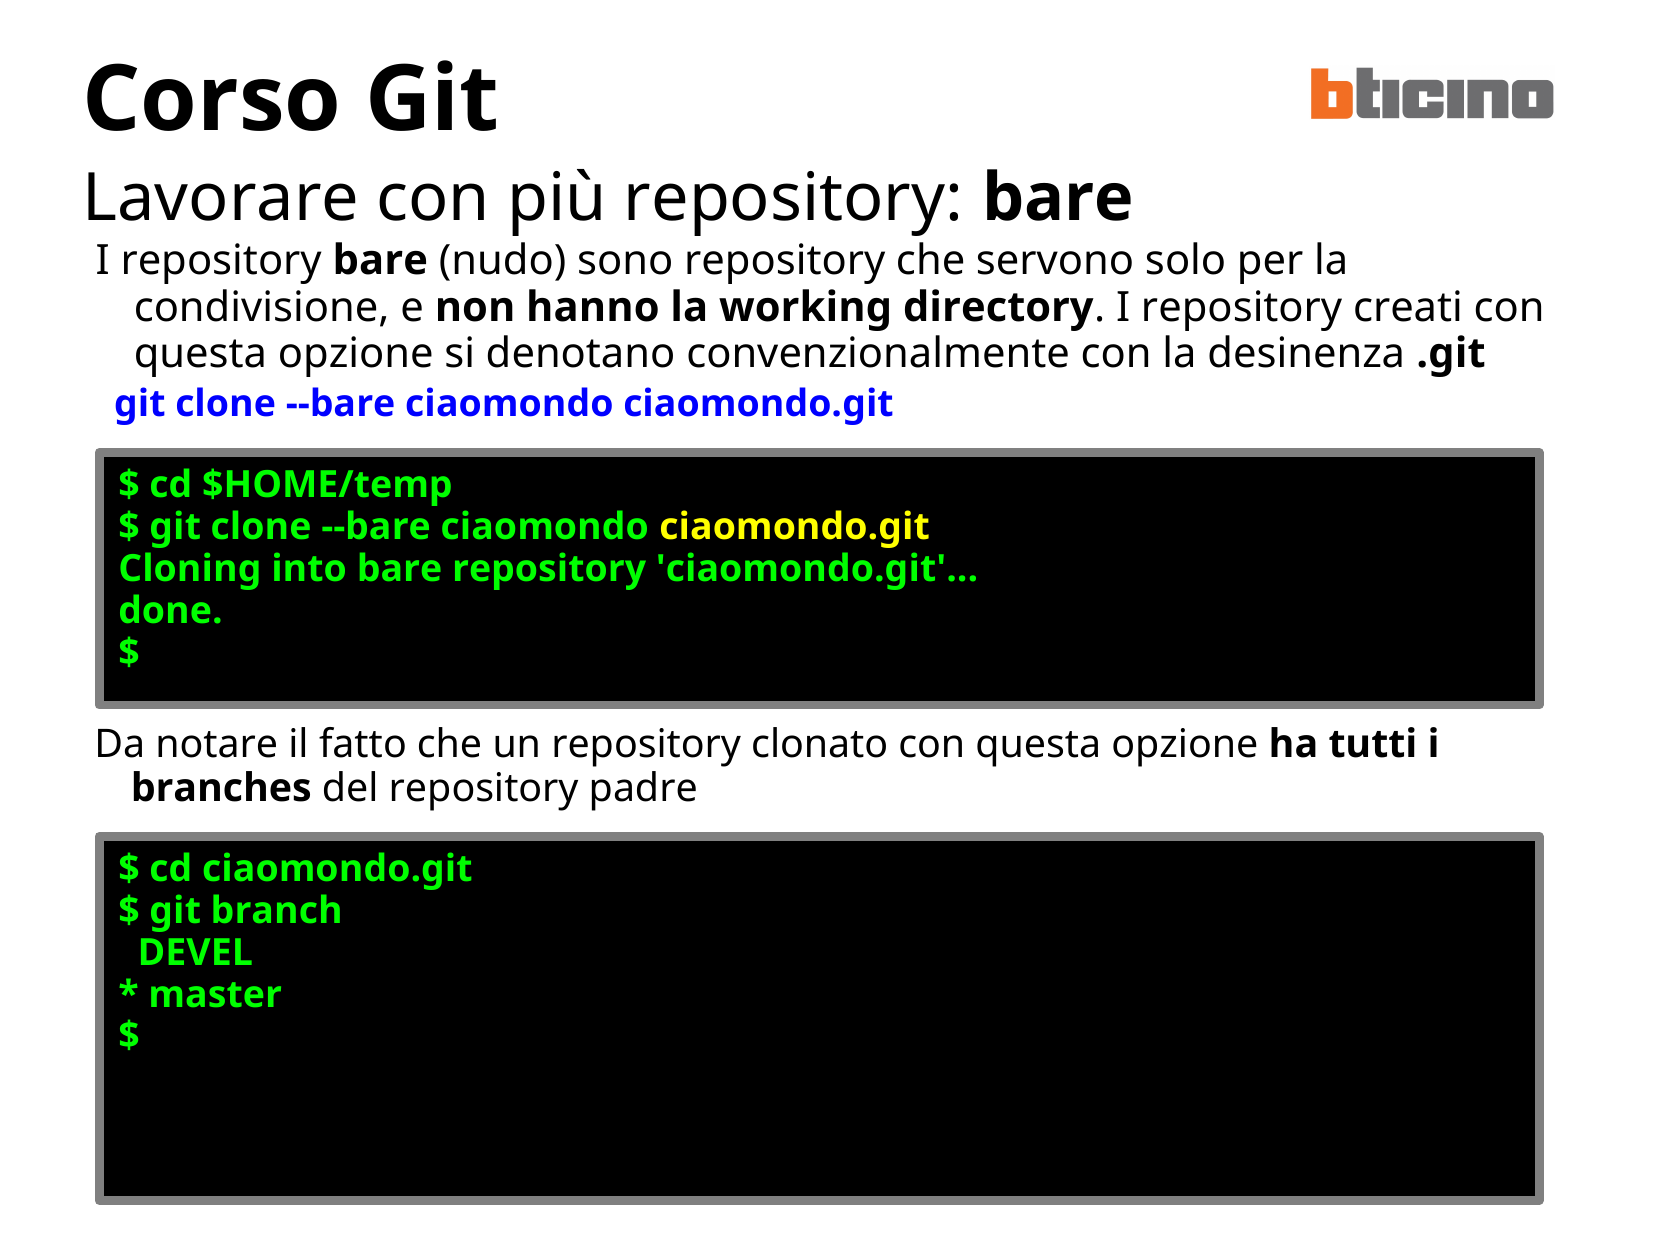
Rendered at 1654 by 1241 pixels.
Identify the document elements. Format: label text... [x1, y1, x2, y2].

title Corso Git [82, 48, 1570, 151]
list I repository bare (nudo) sono repository che servono solo per la condivisione, e non hanno la working directory. I repository creati con questa opzione si denotano convenzionalmente con la desinenza .git [82, 233, 1561, 409]
text_box git clone --bare ciaomondo ciaomondo.git [99, 375, 1531, 432]
text_box $ cd $HOME/temp $ git clone --bare ciaomondo ciaomondo.git Cloning into bare repository 'ciaomondo.git'... done. $ [99, 452, 1540, 706]
list Da notare il fatto che un repository clonato con questa opzione ha tutti i branches del repository padre [82, 717, 1561, 811]
list Lavorare con più repository: bare [82, 156, 1561, 233]
text_box $ cd ciaomondo.git $ git branch DEVEL * master $ [99, 836, 1540, 1201]
